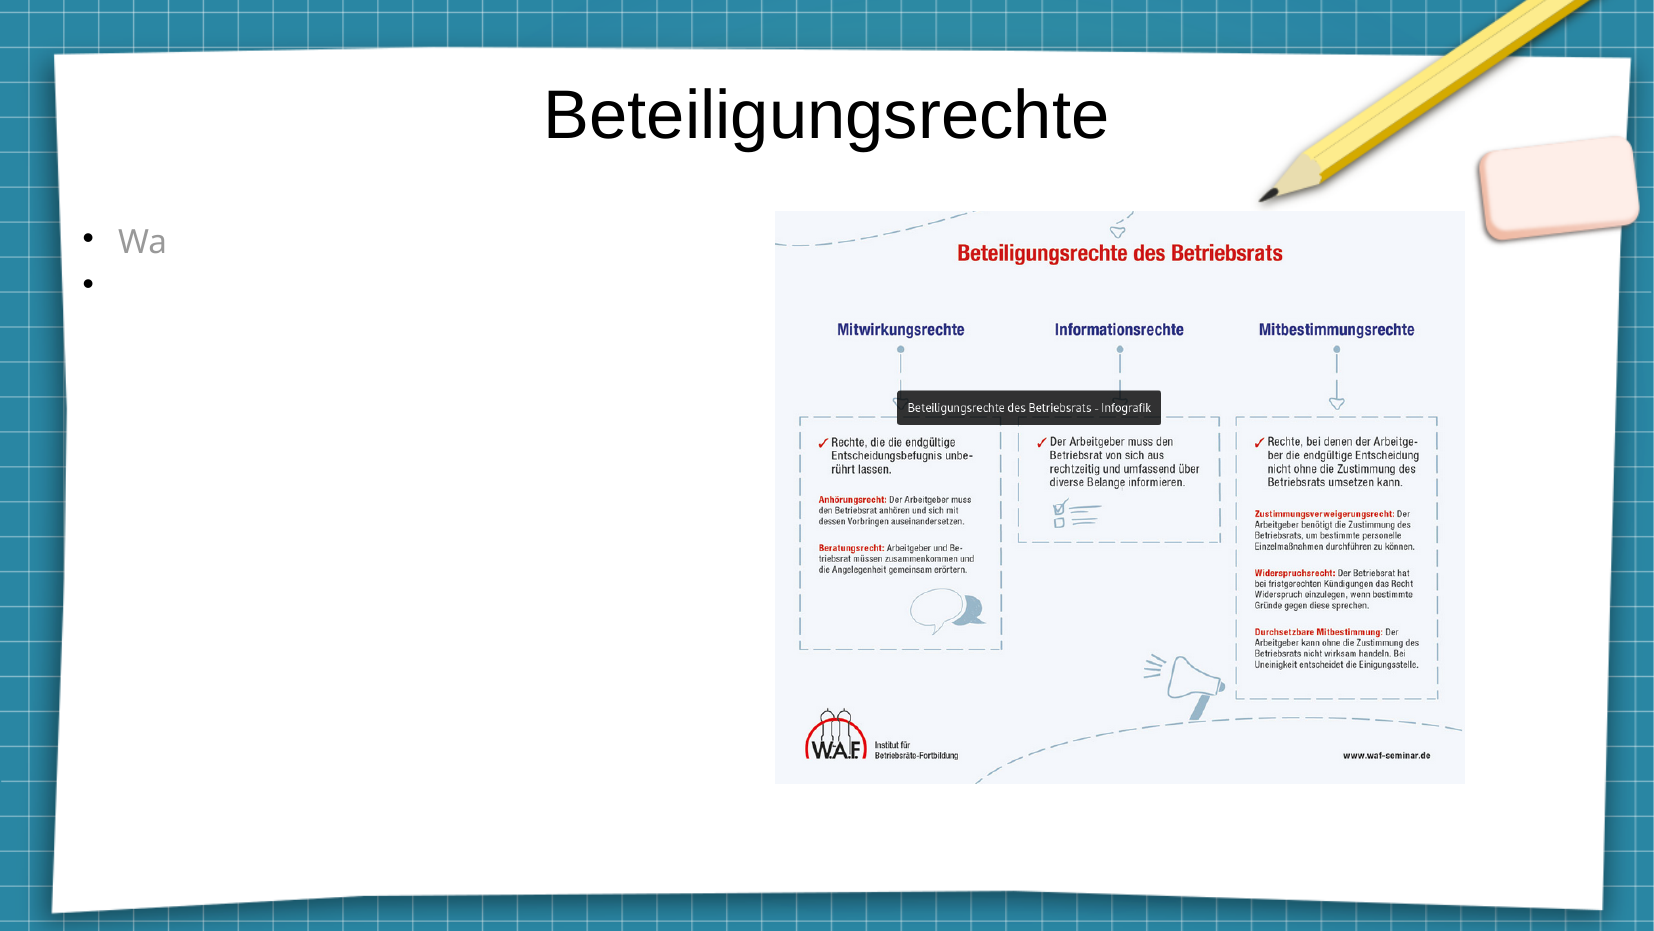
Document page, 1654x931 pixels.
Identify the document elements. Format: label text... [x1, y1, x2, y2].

list Wa [82, 217, 591, 758]
title Beteiligungsrechte [82, 37, 1571, 193]
picture [0, 0, 1654, 931]
